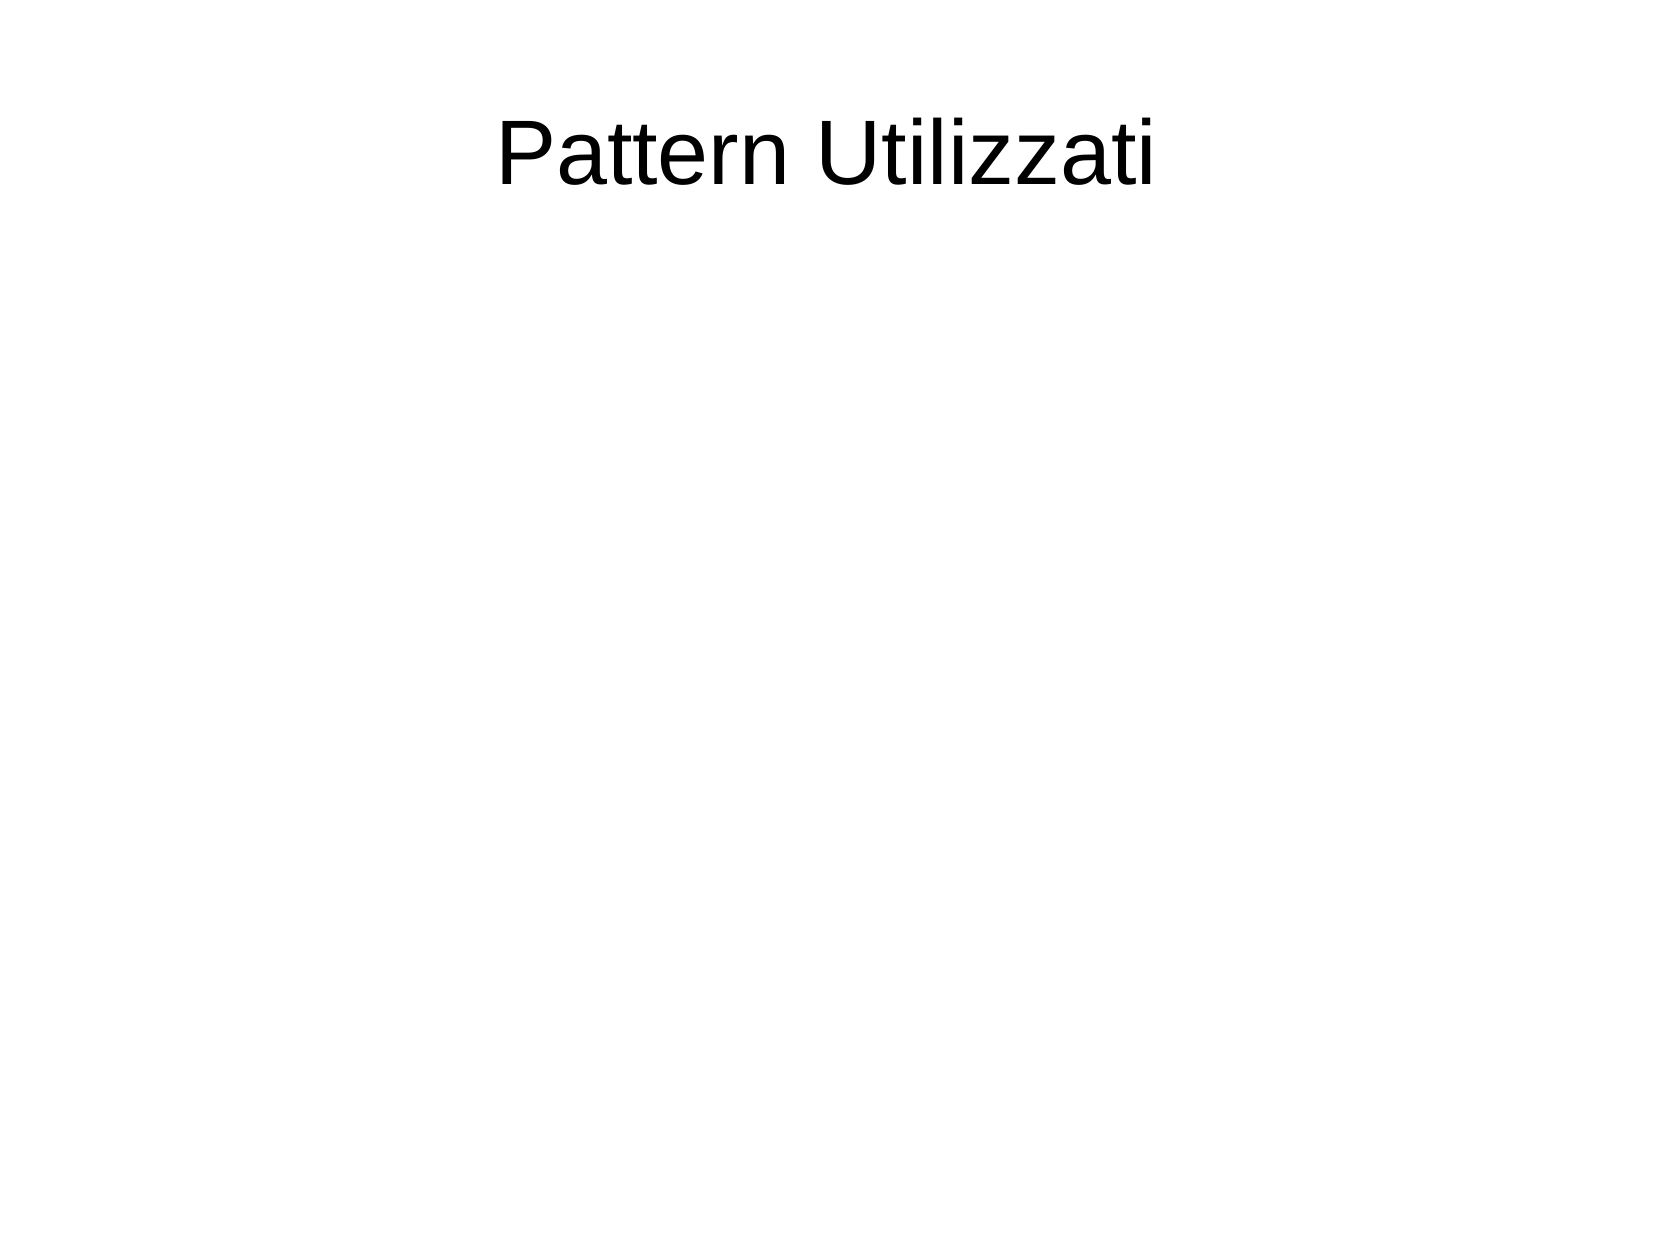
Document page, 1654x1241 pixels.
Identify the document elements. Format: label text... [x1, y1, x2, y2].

title Pattern Utilizzati [82, 49, 1571, 257]
